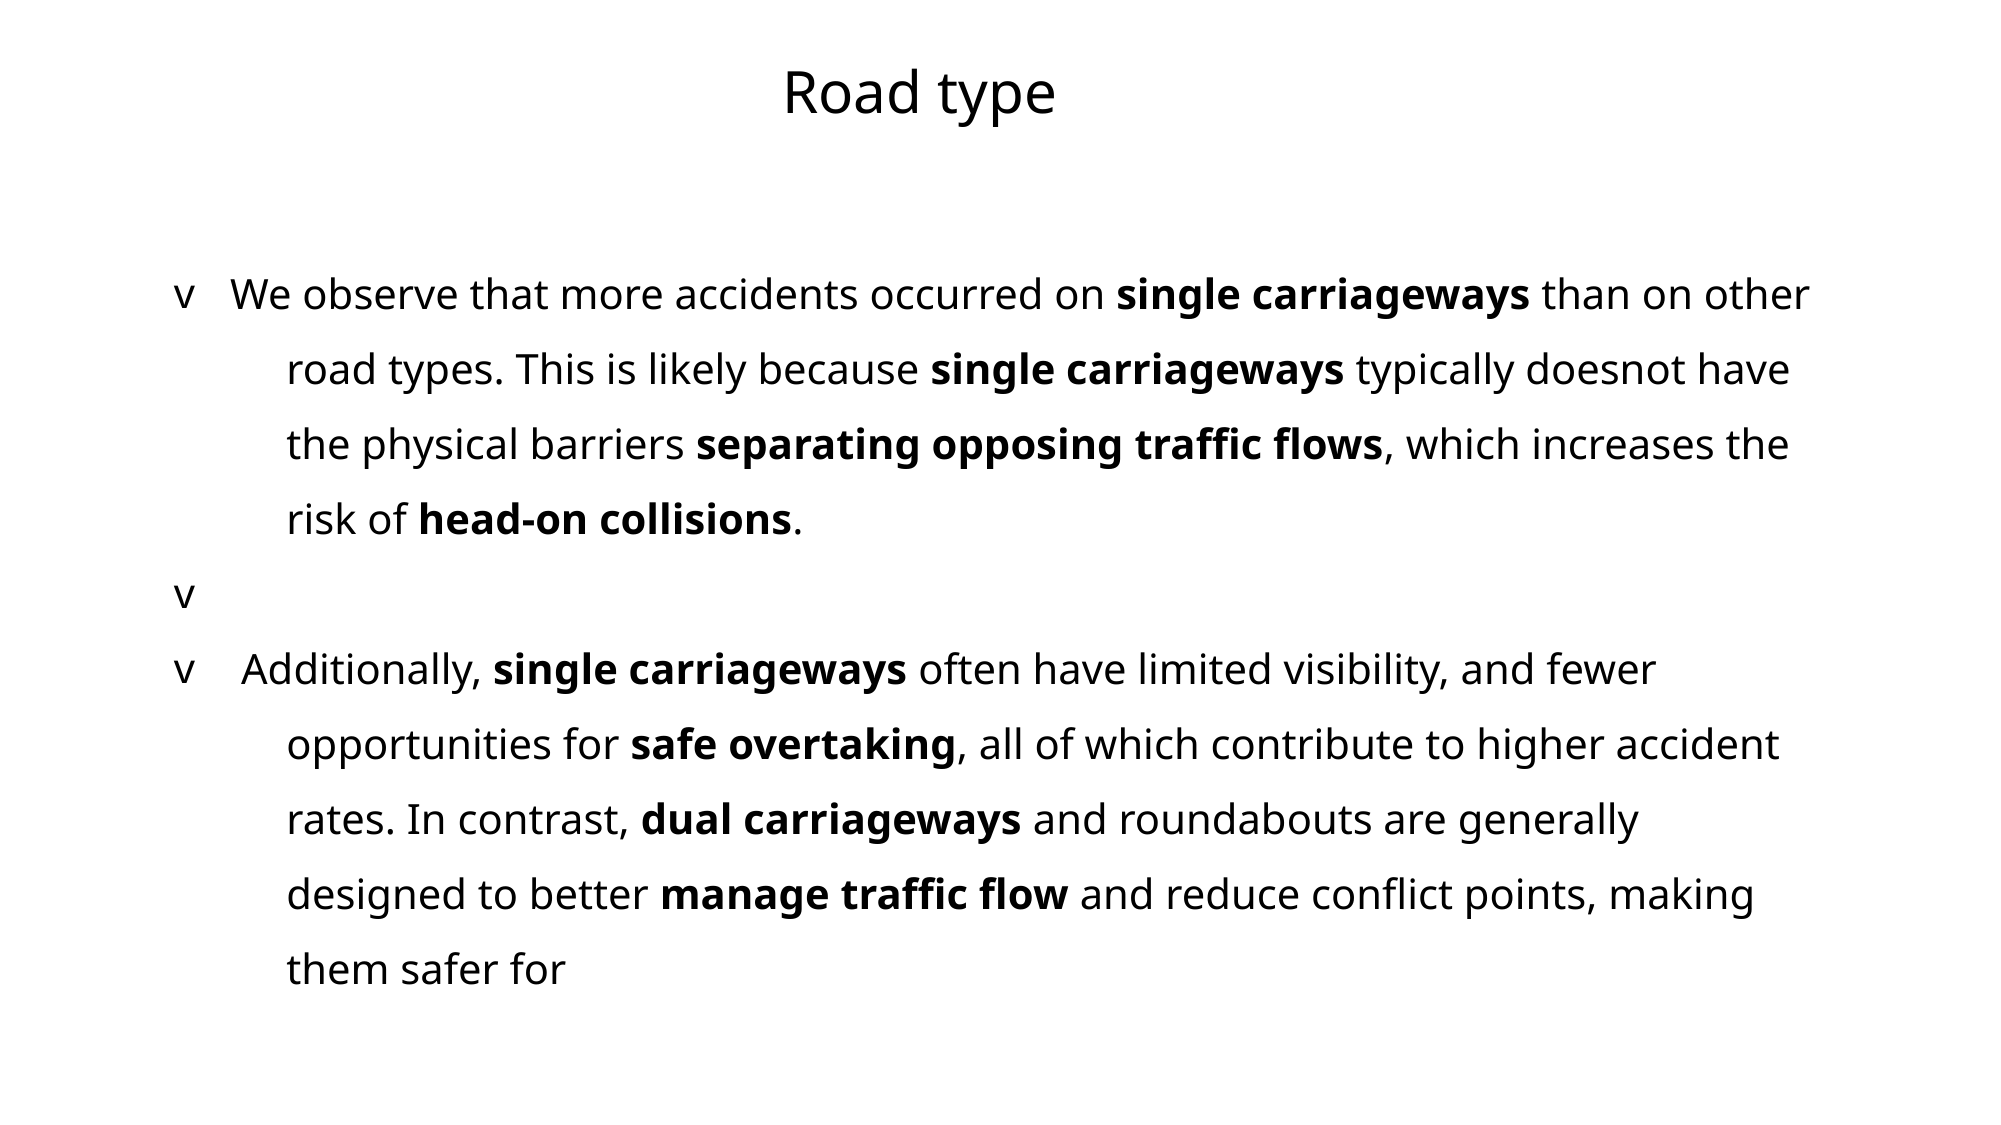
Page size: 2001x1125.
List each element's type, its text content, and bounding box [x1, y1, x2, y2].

text_box We observe that more accidents occurred on single carriageways than on other road types. This is likely because single carriageways typically doesnot have the physical barriers separating opposing traffic flows, which increases the risk of head-on collisions. Additionally, single carriageways often have limited visibility, and fewer opportunities for safe overtaking, all of which contribute to higher accident rates. In contrast, dual carriageways and roundabouts are generally designed to better manage traffic flow and reduce conflict points, making them safer for [158, 235, 1842, 923]
text_box Road type [240, 48, 1600, 134]
